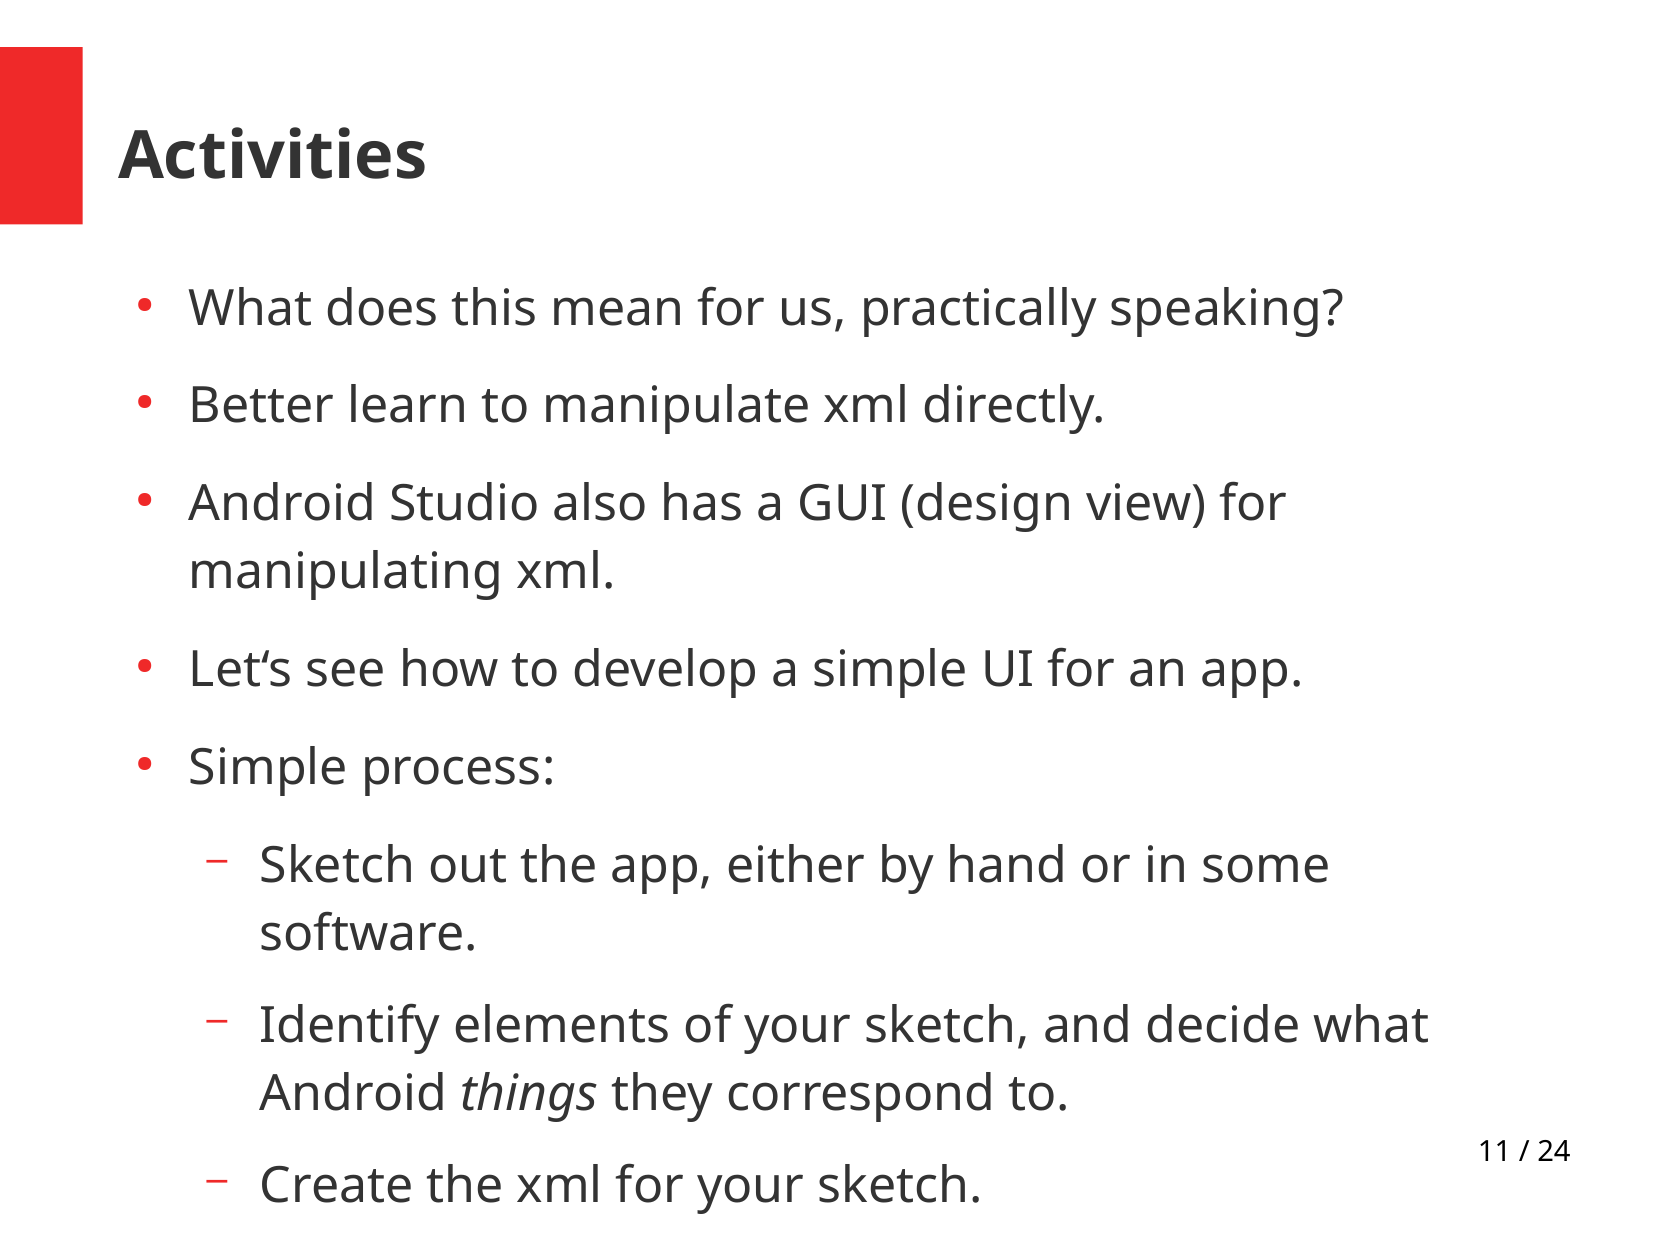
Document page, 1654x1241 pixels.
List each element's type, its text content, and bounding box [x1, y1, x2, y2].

list What does this mean for us, practically speaking? Better learn to manipulate xml directly. Android Studio also has a GUI (design view) for manipulating xml. Let‘s see how to develop a simple UI for an app. Simple process: Sketch out the app, either by hand or in some software. Identify elements of your sketch, and decide what Android things they correspond to. Create the xml for your sketch. Inflate the xml in your Java code. [118, 271, 1536, 991]
title Activities [118, 49, 1571, 257]
